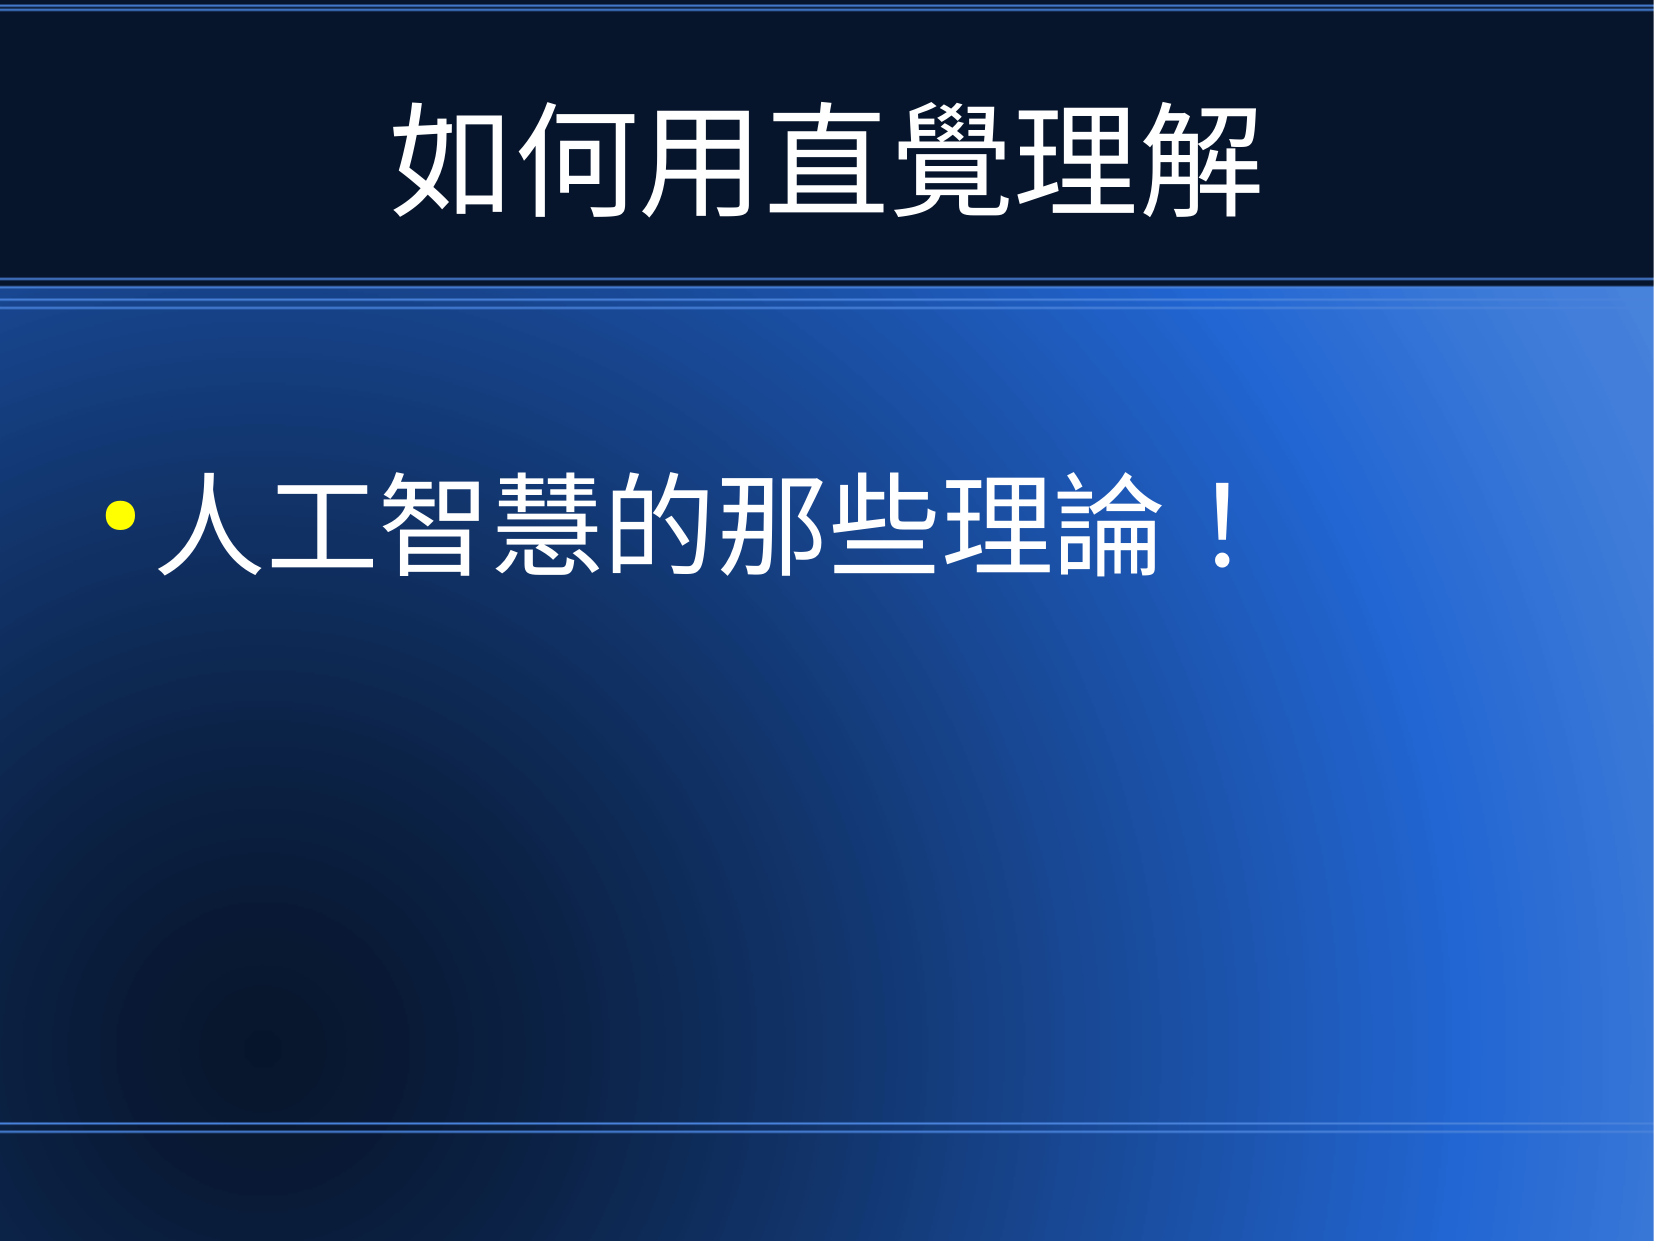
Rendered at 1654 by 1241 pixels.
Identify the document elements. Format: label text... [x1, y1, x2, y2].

title 如何用直覺理解 [82, 49, 1571, 257]
list 人工智慧的那些理論！ [82, 355, 1571, 1241]
picture [0, 0, 1654, 1241]
